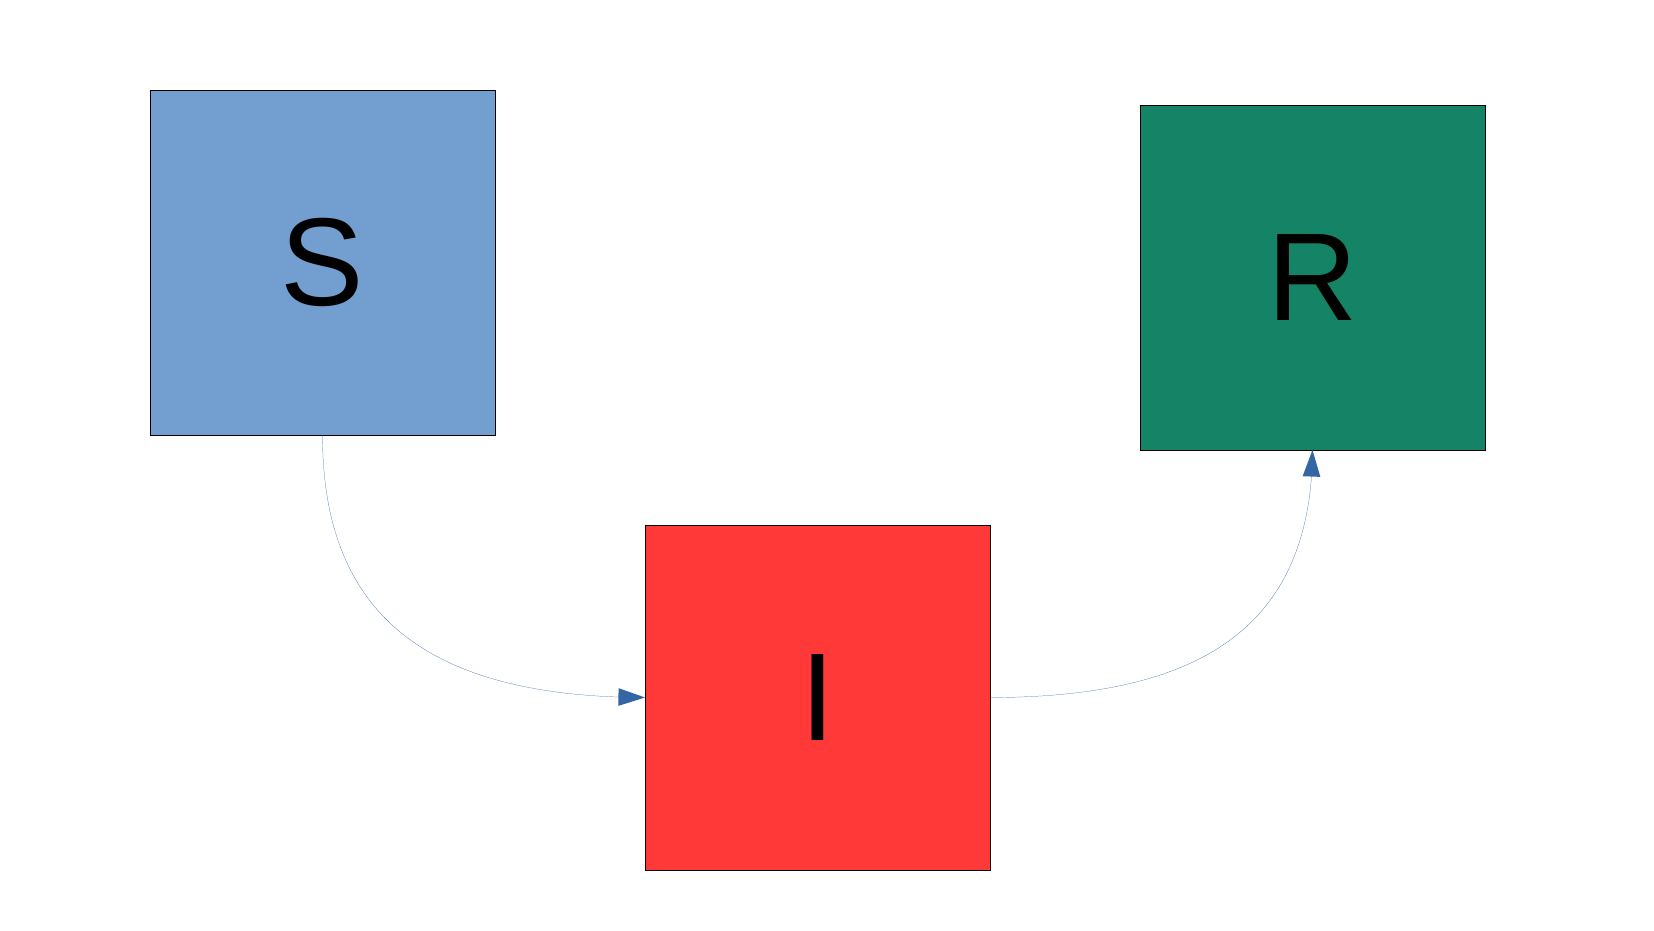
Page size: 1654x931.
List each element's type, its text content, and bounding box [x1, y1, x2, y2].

text_box I [645, 525, 991, 871]
text_box R [1140, 105, 1486, 451]
text_box S [150, 90, 496, 436]
